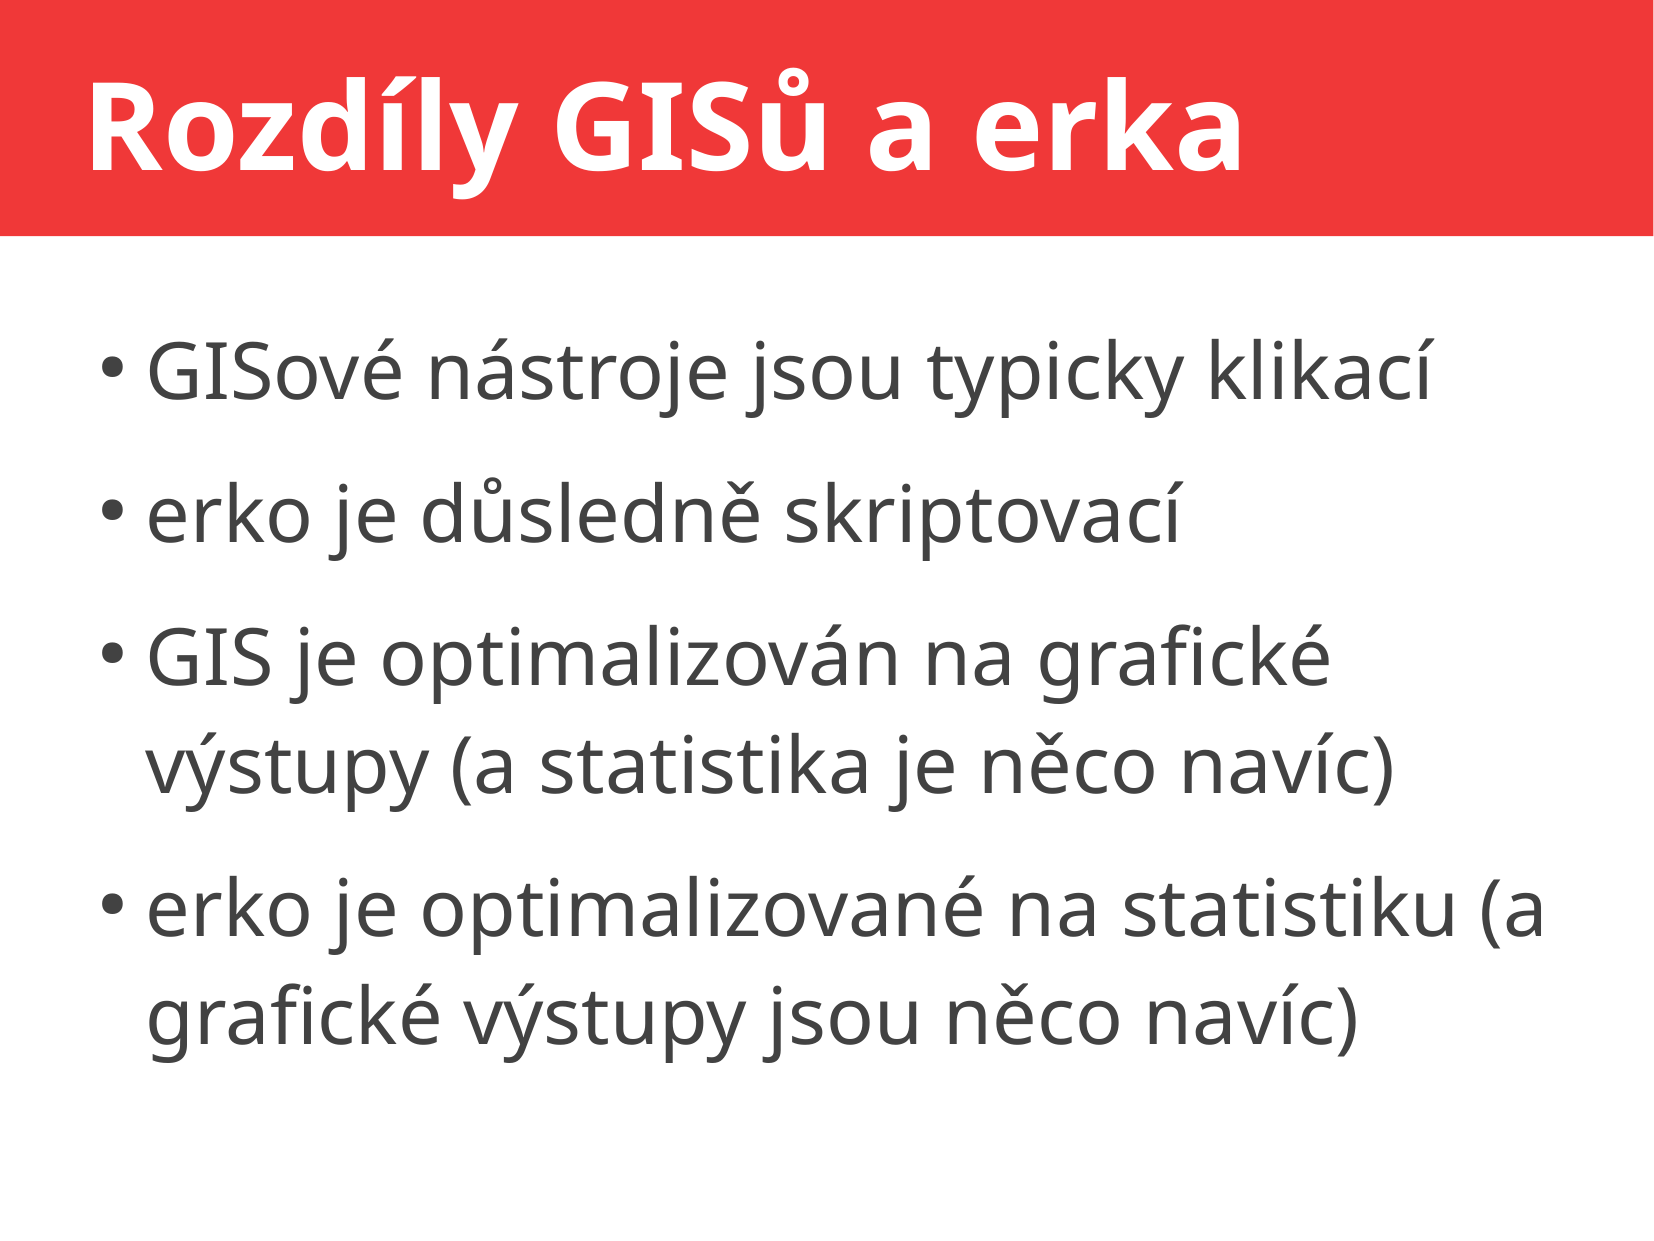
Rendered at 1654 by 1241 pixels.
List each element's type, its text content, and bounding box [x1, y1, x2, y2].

title Rozdíly GISů a erka [82, 19, 1571, 227]
list GISové nástroje jsou typicky klikací erko je důsledně skriptovací GIS je optimalizován na grafické výstupy (a statistika je něco navíc) erko je optimalizované na statistiku (a grafické výstupy jsou něco navíc) [82, 314, 1563, 1080]
